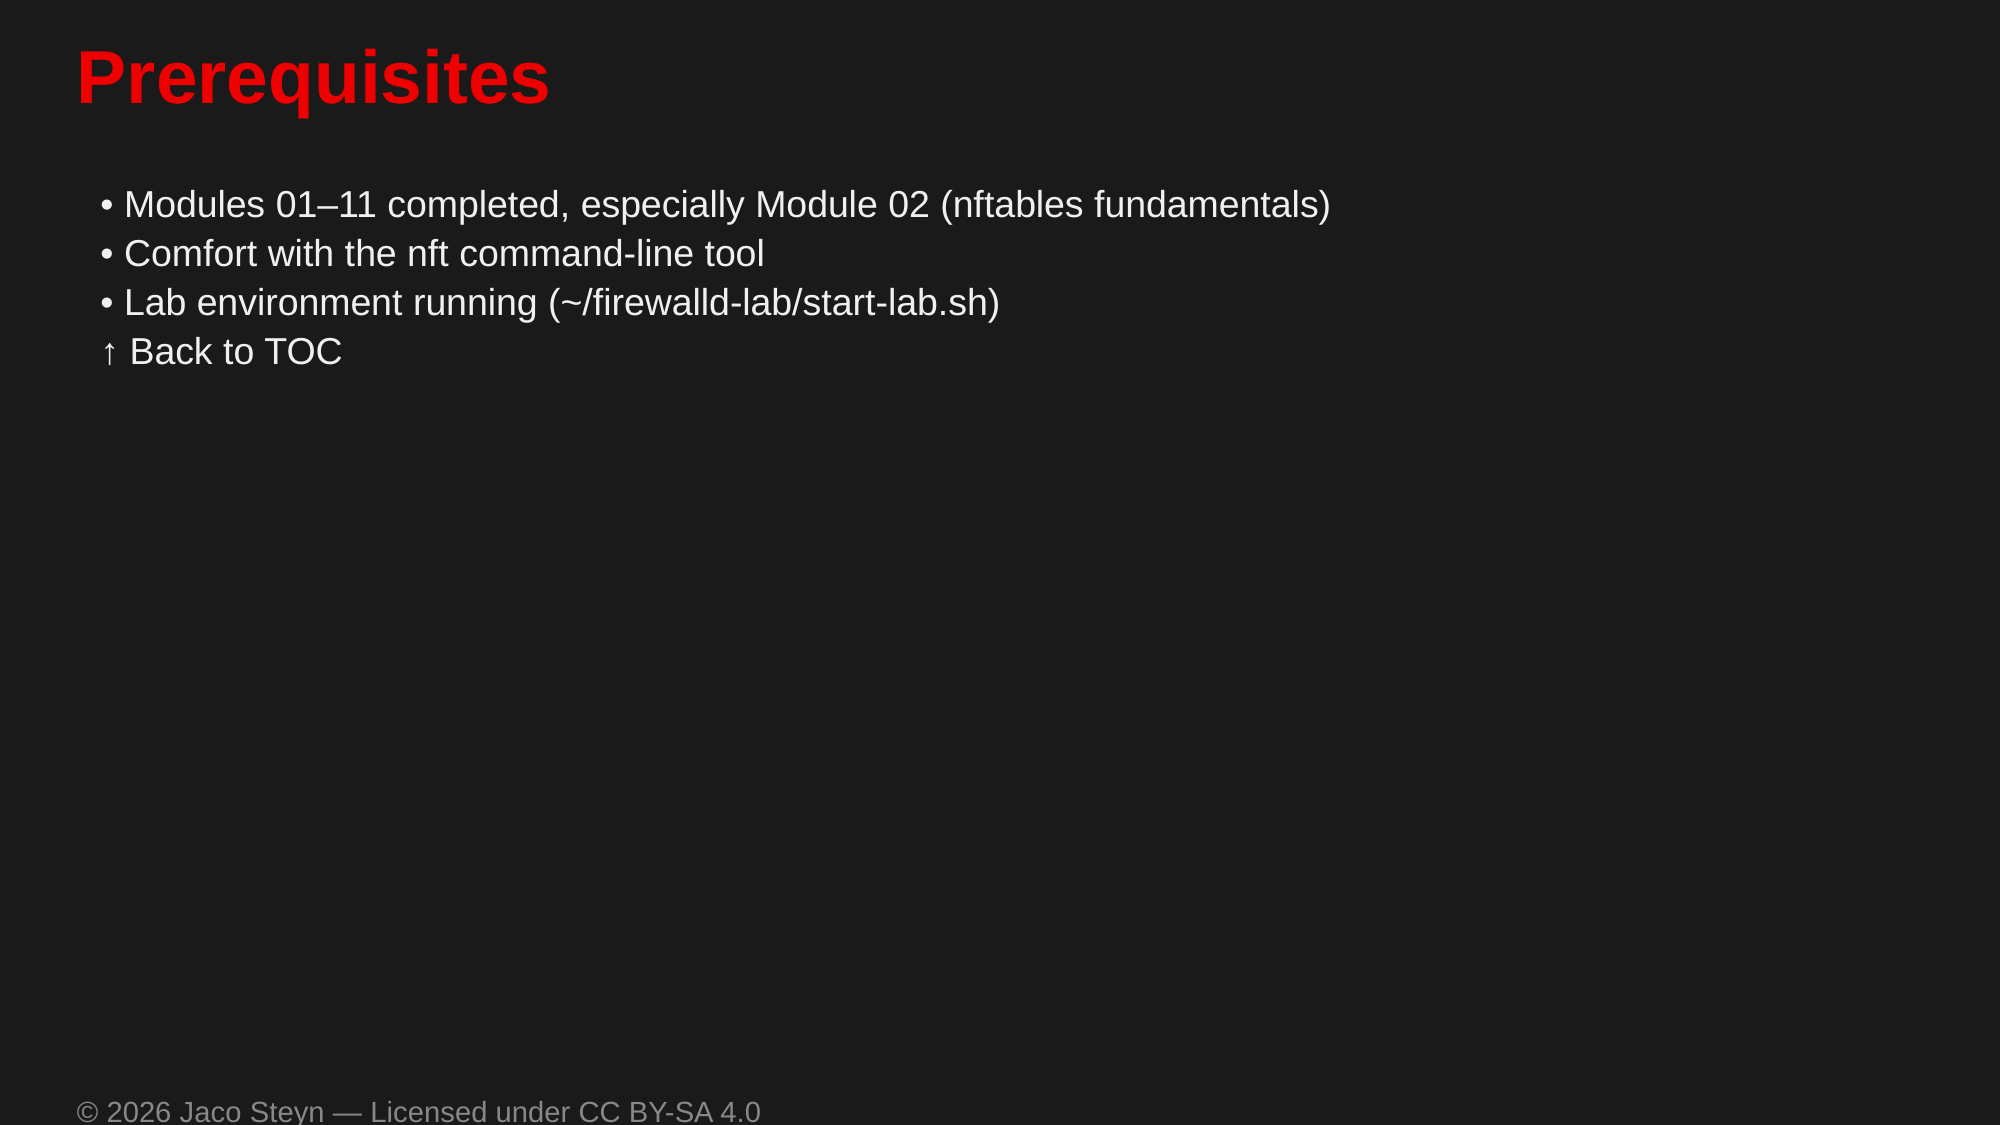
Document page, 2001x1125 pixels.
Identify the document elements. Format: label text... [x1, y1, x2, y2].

text_box Prerequisites [59, 23, 1942, 154]
text_box © 2026 Jaco Steyn — Licensed under CC BY-SA 4.0 [59, 1083, 1942, 1120]
text_box • Modules 01–11 completed, especially Module 02 (nftables fundamentals) • Comfort with the nft command-line tool • Lab environment running (~/firewalld-lab/start-lab.sh) ↑ Back to TOC [59, 171, 1942, 1083]
